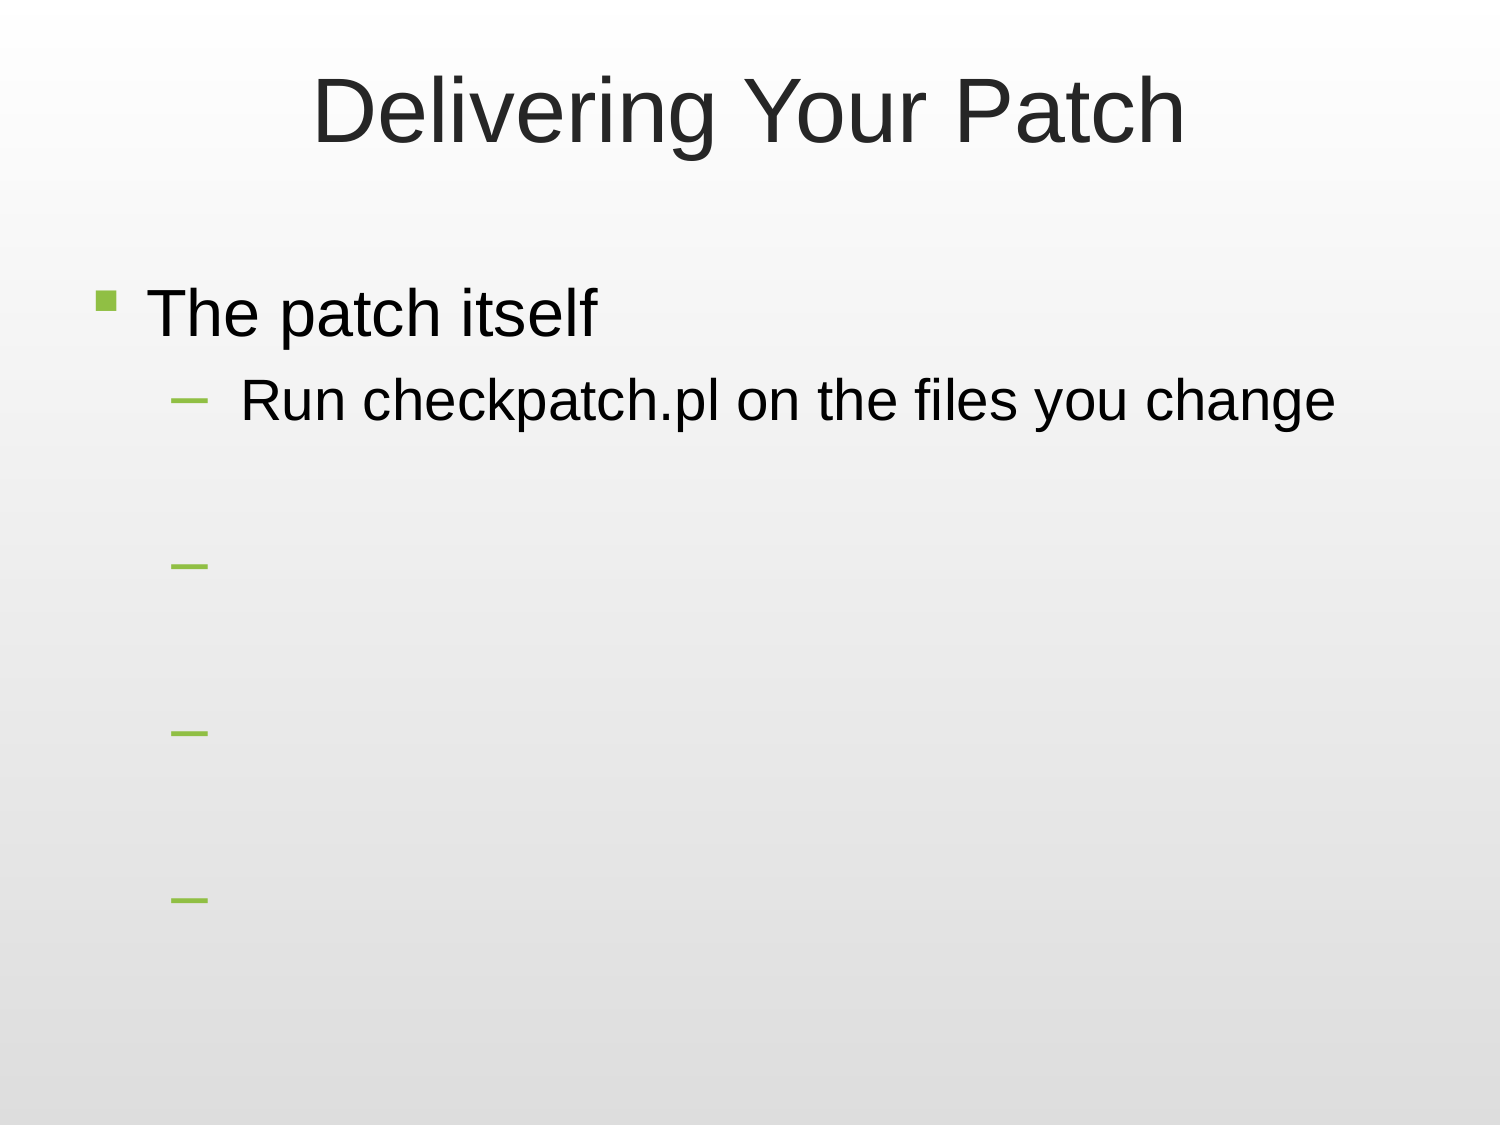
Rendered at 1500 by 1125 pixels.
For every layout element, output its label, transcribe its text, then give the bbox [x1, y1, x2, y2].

title Delivering Your Patch [75, 19, 1425, 191]
list The patch itself Run checkpatch.pl on the files you change [75, 262, 1425, 1005]
